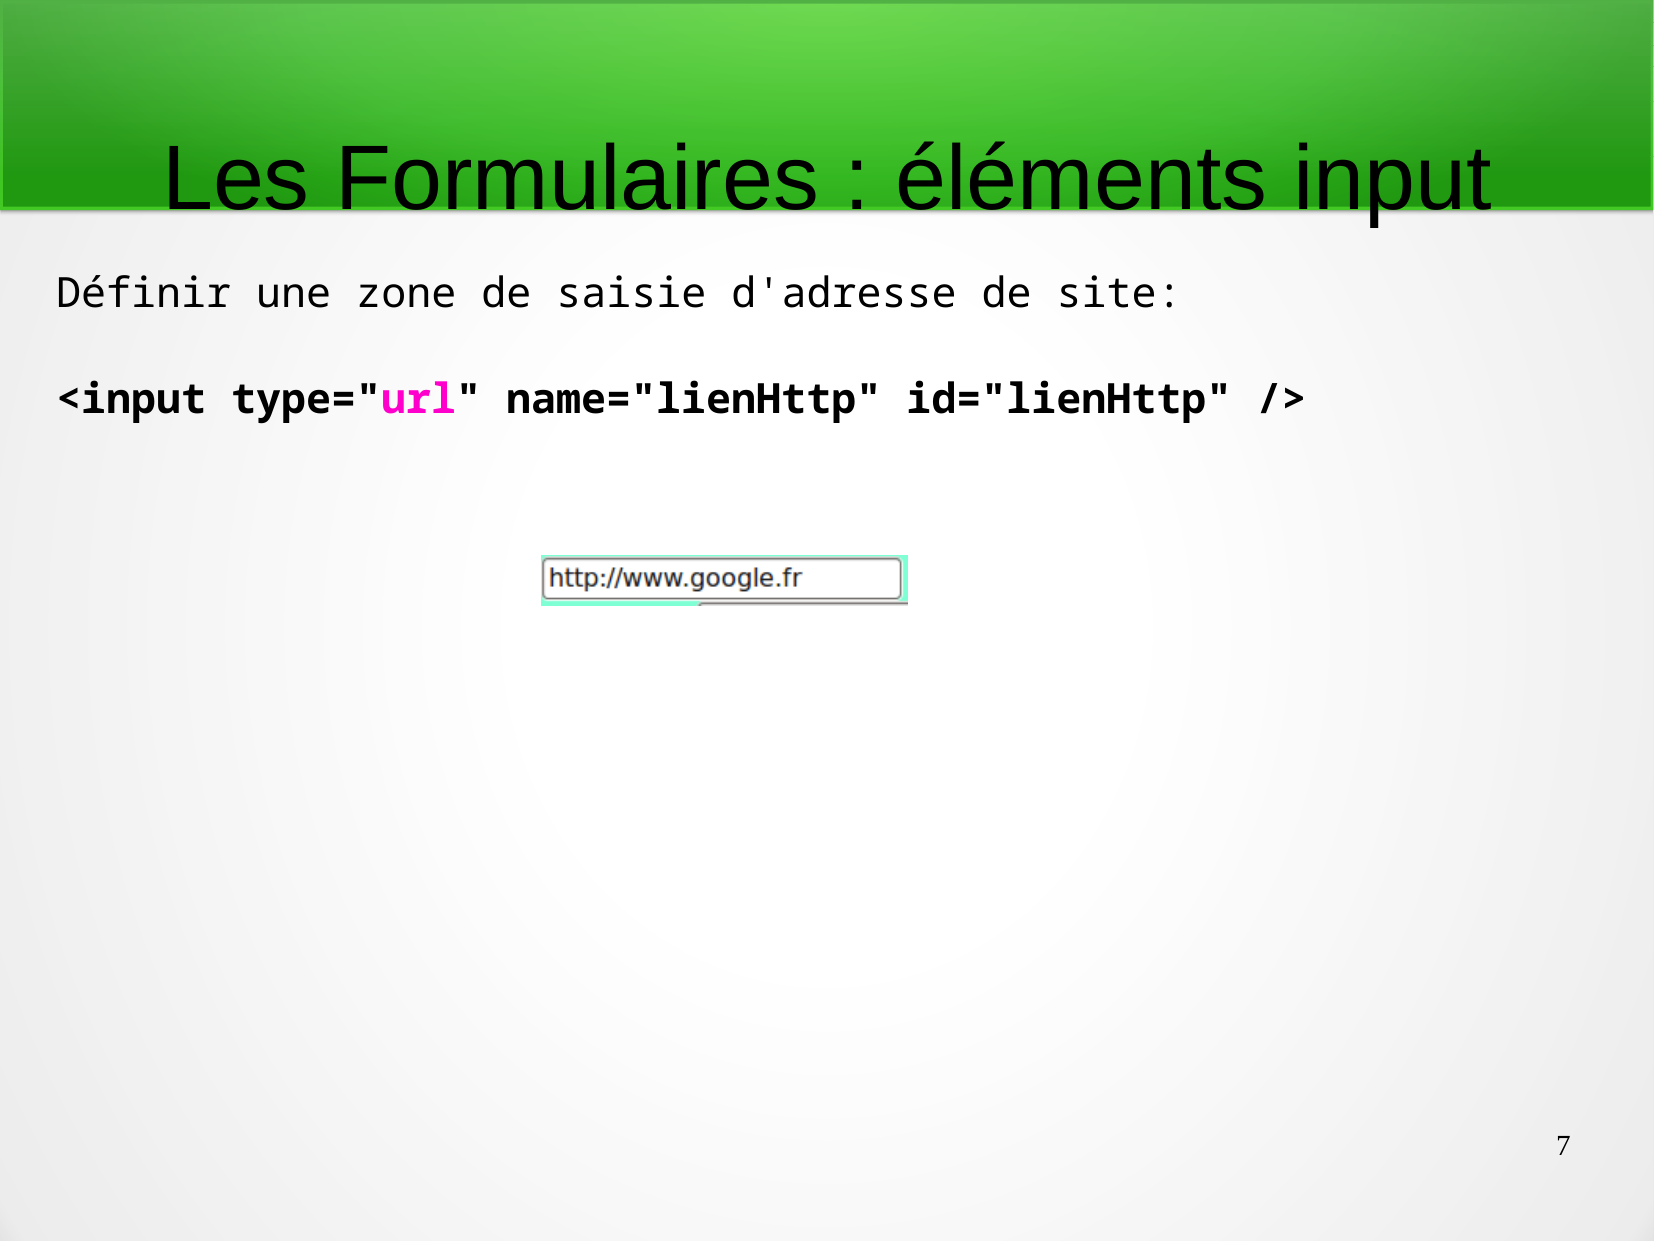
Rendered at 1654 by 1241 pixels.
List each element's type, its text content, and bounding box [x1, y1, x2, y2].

title Les Formulaires : éléments input [121, 77, 1534, 265]
text_box Définir une zone de saisie d'adresse de site: <input type="url" name="lienHttp" id="lienHttp" /> [55, 265, 1624, 1188]
picture [541, 555, 908, 606]
